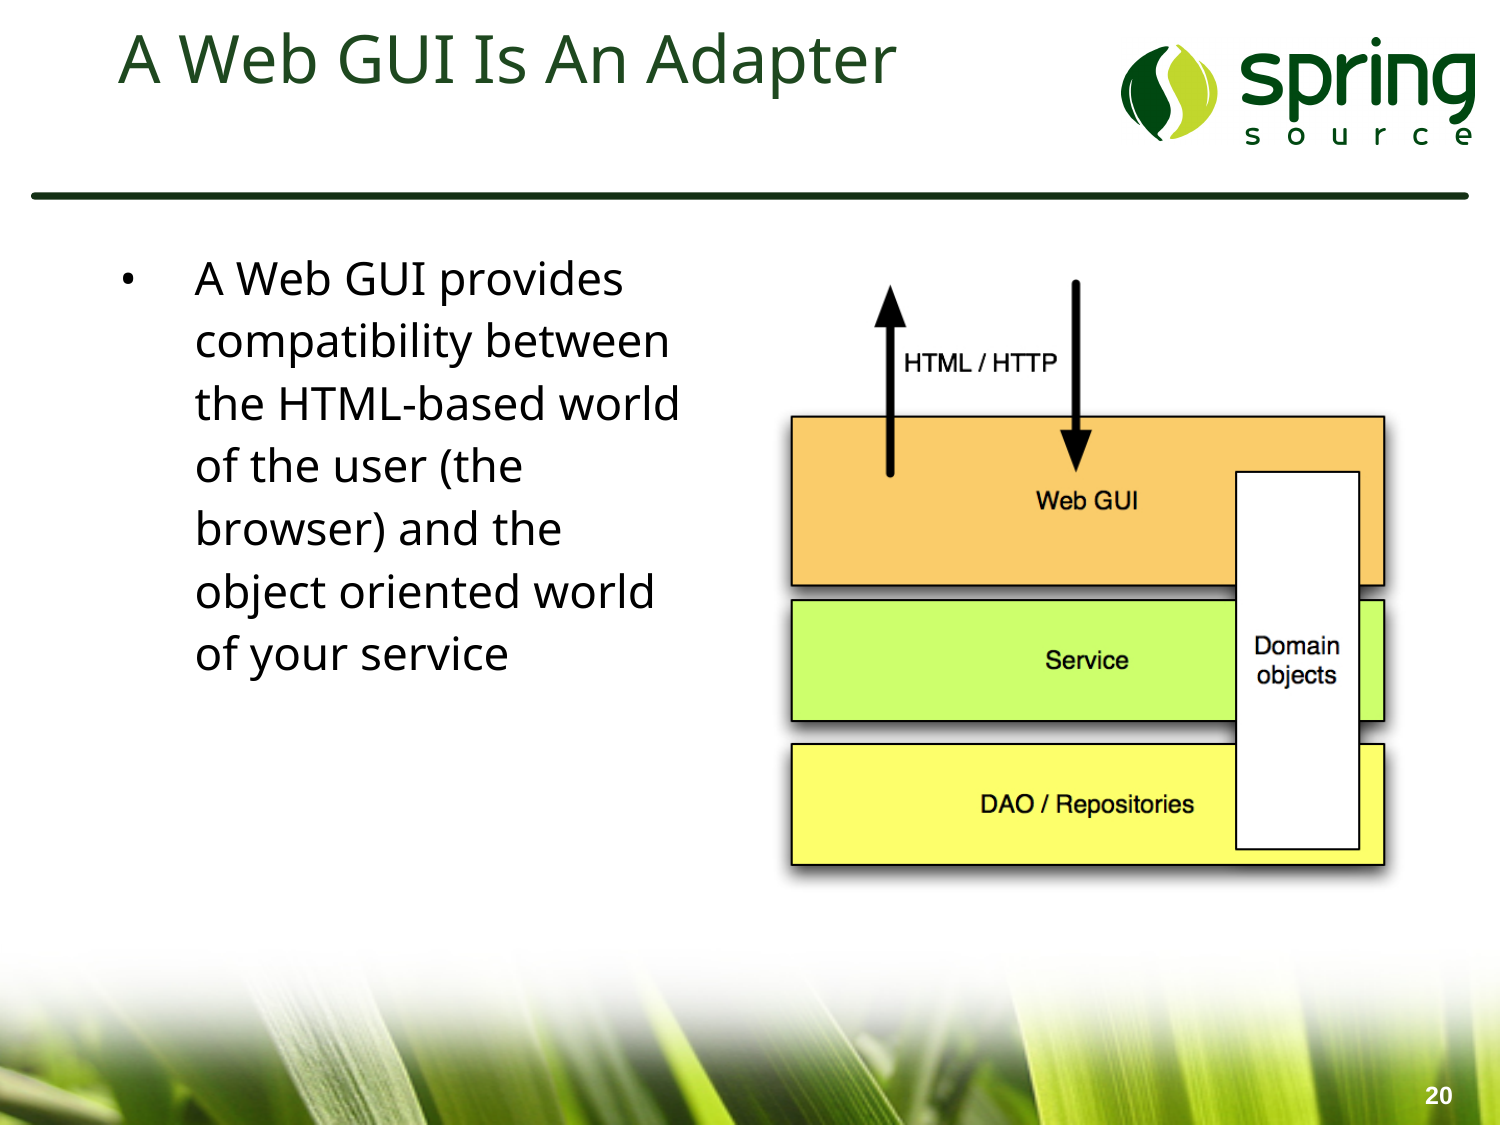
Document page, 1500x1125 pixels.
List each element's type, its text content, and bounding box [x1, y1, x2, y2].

picture [1136, 37, 1475, 145]
picture [750, 254, 1426, 916]
list A Web GUI provides compatibility between the HTML-based world of the user (the browser) and the object oriented world of your service [104, 238, 718, 909]
title A Web GUI Is An Adapter [103, 14, 1136, 193]
picture [0, 944, 1500, 1125]
